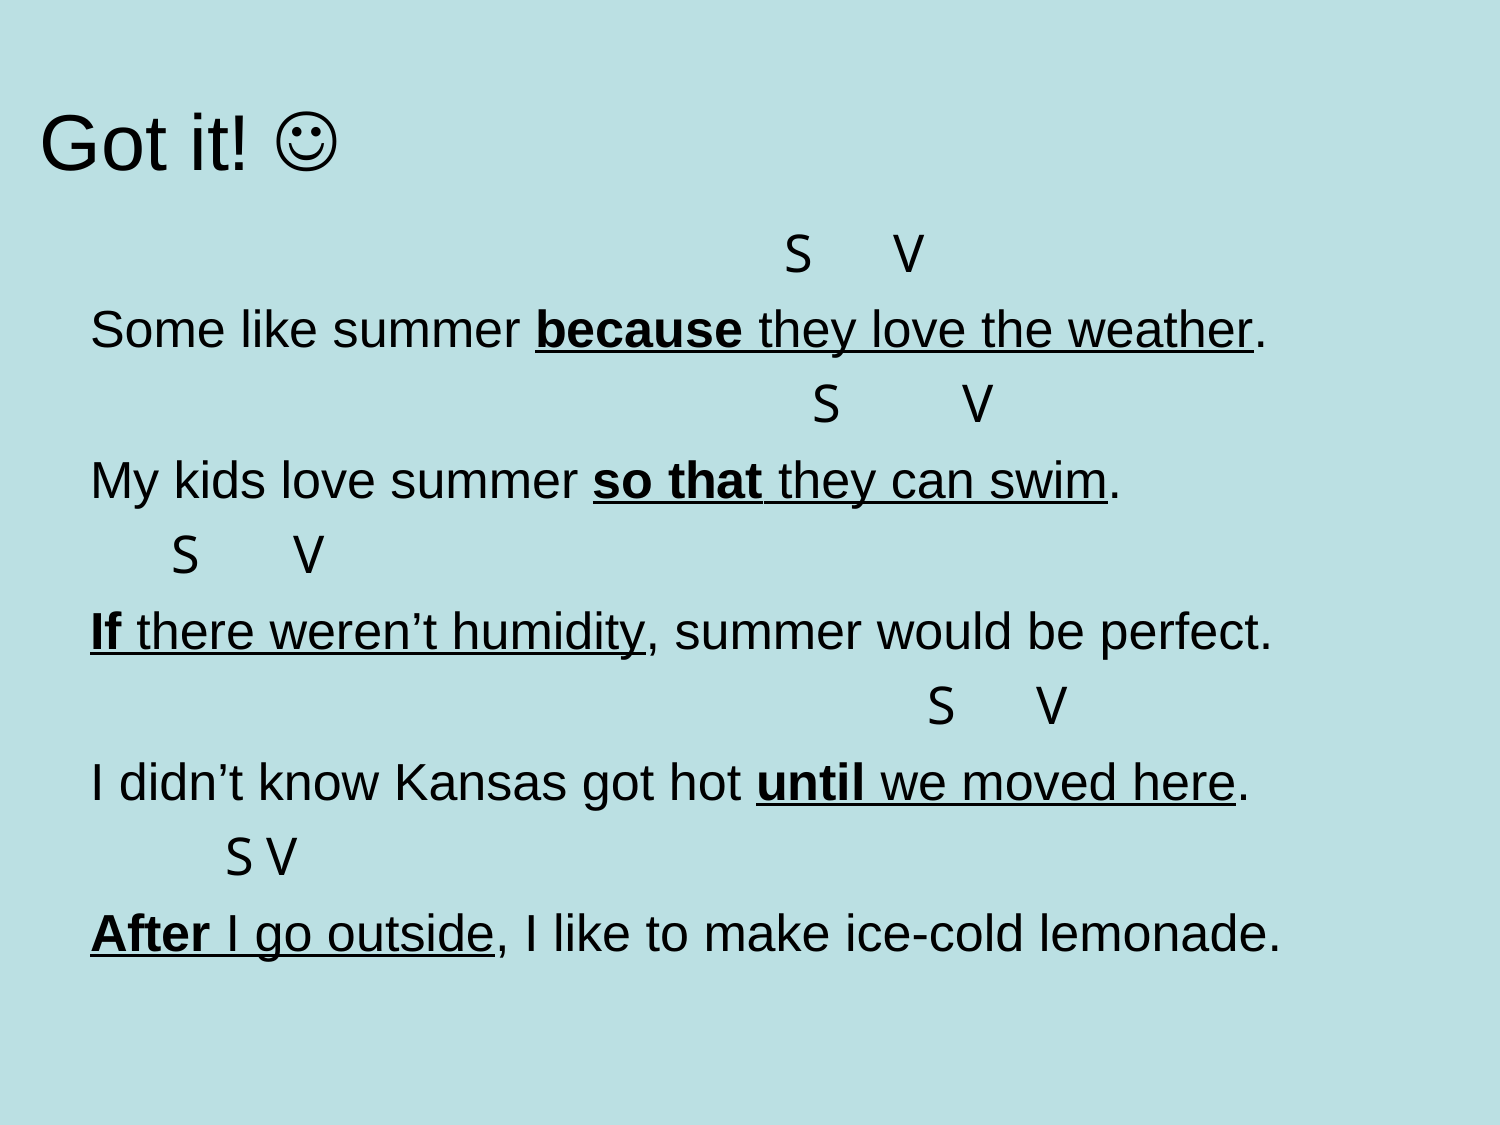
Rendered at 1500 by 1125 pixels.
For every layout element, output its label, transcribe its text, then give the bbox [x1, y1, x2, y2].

text_box S V Some like summer because they love the weather. S V My kids love summer so that they can swim. S V If there weren’t humidity, summer would be perfect. S V I didn’t know Kansas got hot until we moved here. S V After I go outside, I like to make ice-cold lemonade. [75, 212, 1426, 1005]
text_box Got it!  [24, 45, 1500, 233]
